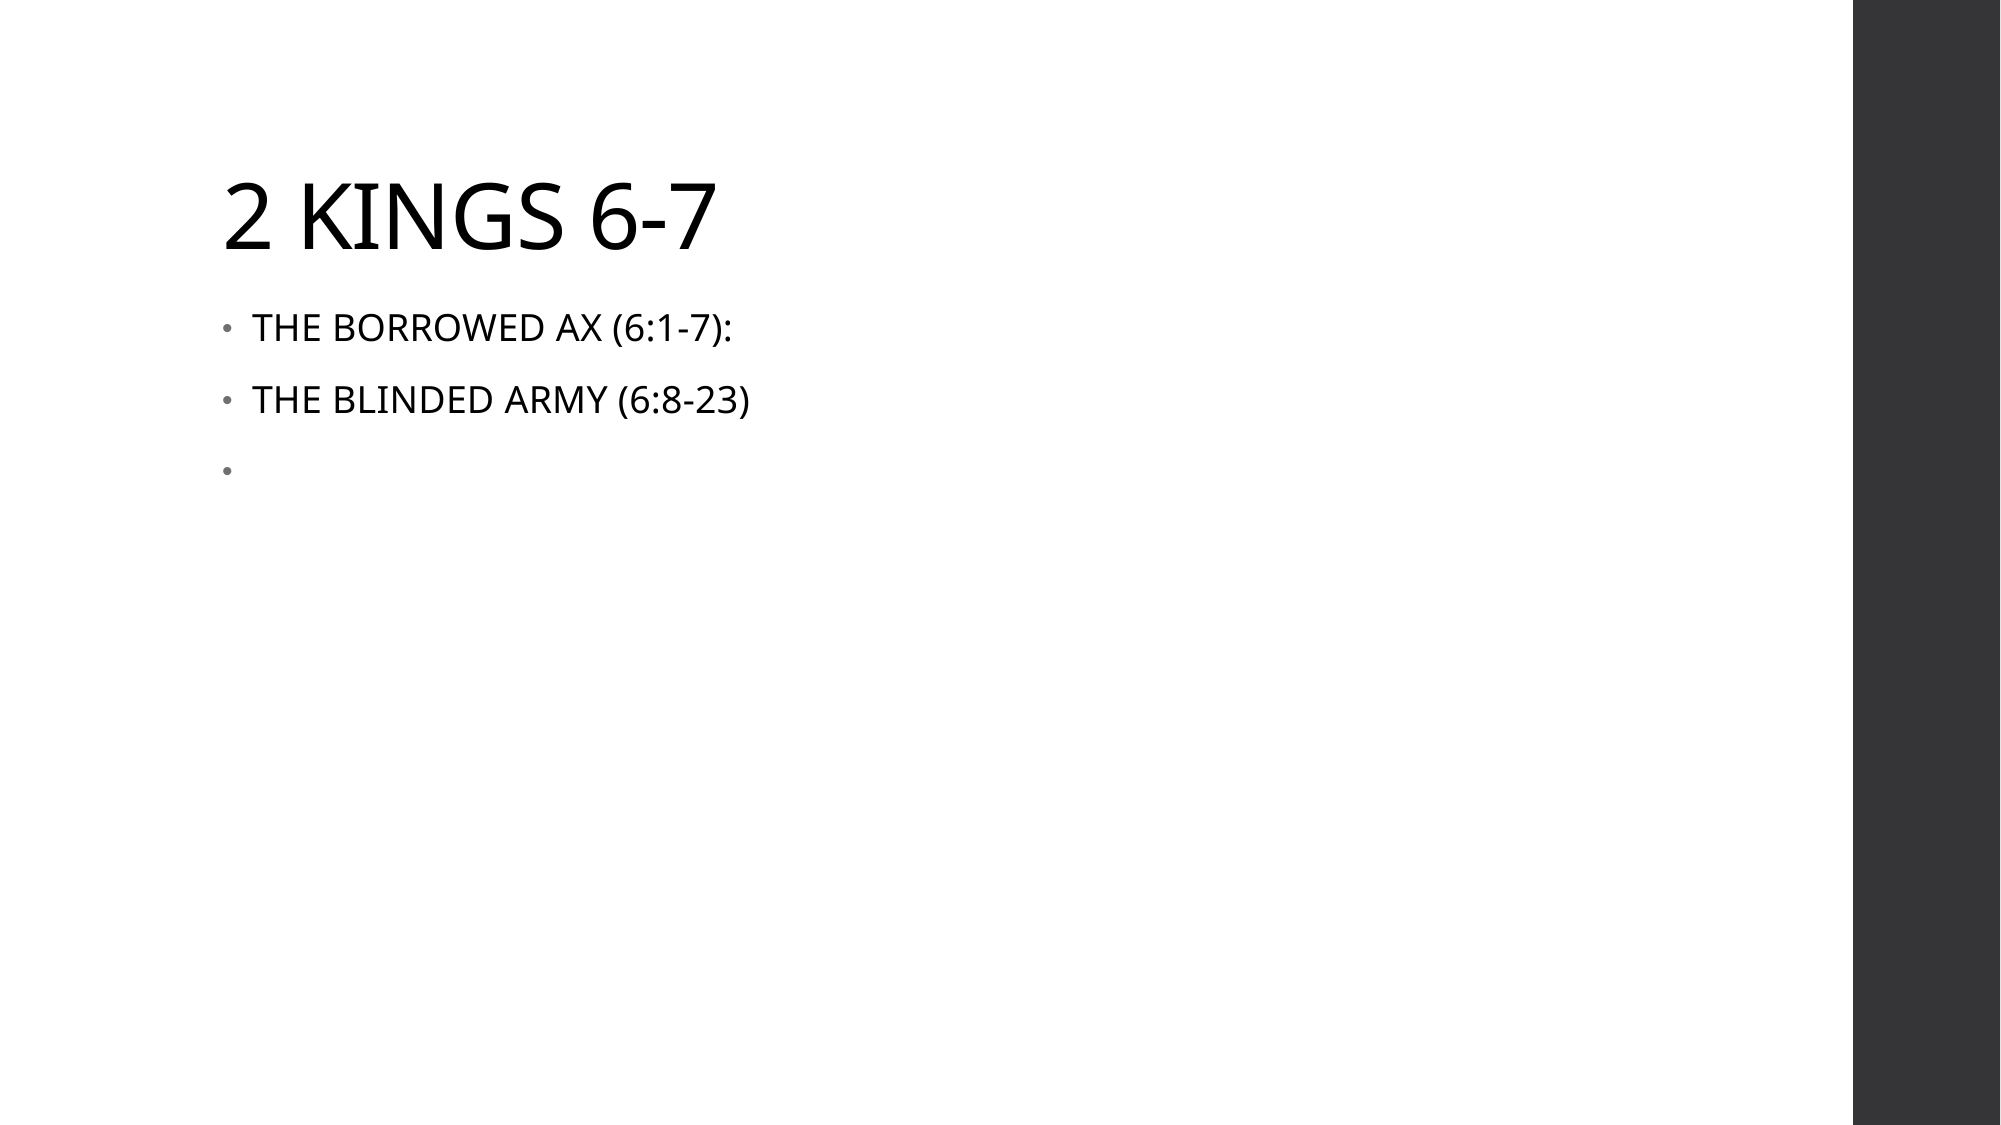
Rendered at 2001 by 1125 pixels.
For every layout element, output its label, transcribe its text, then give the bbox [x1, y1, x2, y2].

title 2 KINGS 6-7 [206, 60, 1797, 278]
list THE BORROWED AX (6:1-7): THE BLINDED ARMY (6:8-23) [206, 299, 1617, 1014]
